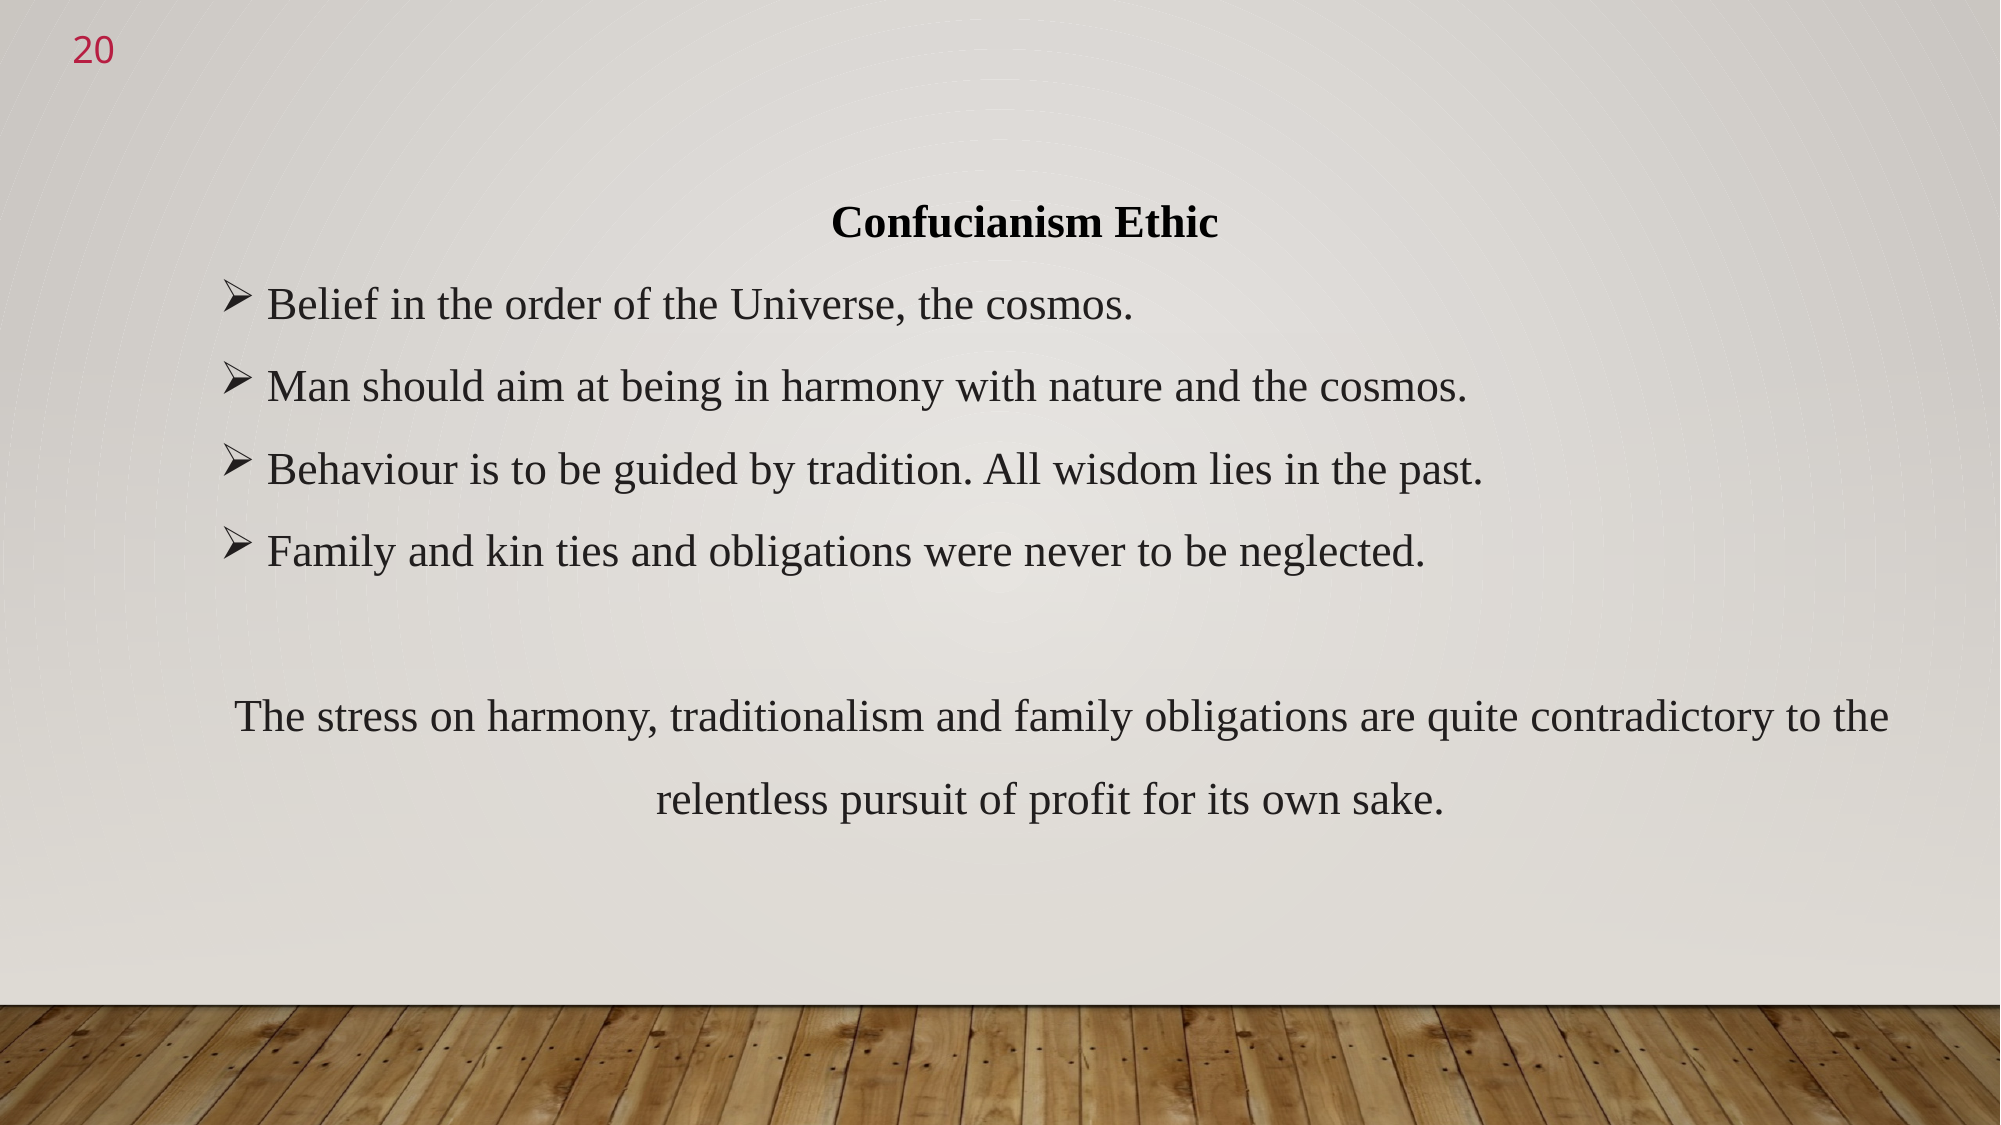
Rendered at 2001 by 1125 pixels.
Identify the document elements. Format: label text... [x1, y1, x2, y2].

text_box Confucianism Ethic Belief in the order of the Universe, the cosmos. Man should aim at being in harmony with nature and the cosmos. Behaviour is to be guided by tradition. All wisdom lies in the past. Family and kin ties and obligations were never to be neglected. The stress on harmony, traditionalism and family obligations are quite contradictory to the relentless pursuit of profit for its own sake. [130, 101, 1920, 831]
picture [0, 1005, 2000, 1125]
slide_number 21 [0, 18, 131, 102]
